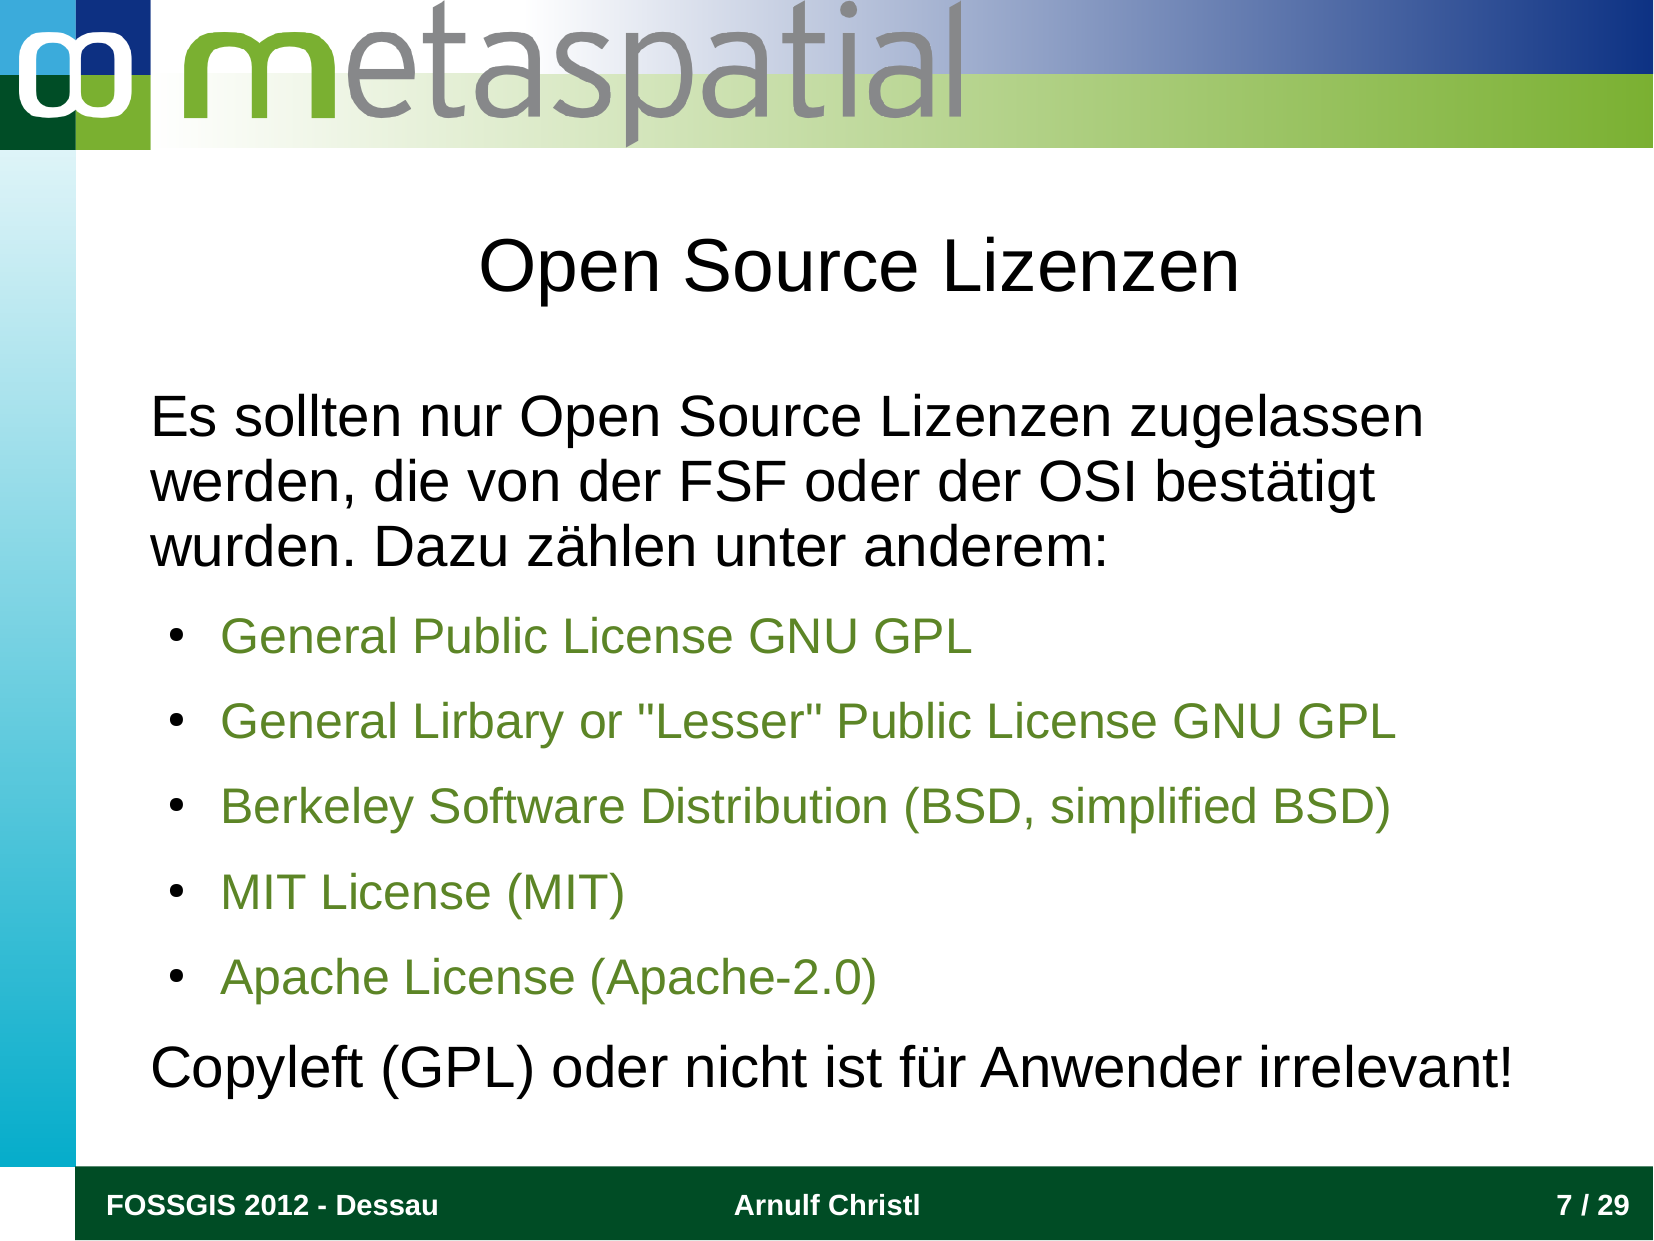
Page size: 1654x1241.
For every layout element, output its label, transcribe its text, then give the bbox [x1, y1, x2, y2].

picture [0, 0, 961, 150]
list Es sollten nur Open Source Lizenzen zugelassen werden, die von der FSF oder der OSI bestätigt wurden. Dazu zählen unter anderem: General Public License GNU GPL General Lirbary or "Lesser" Public License GNU GPL Berkeley Software Distribution (BSD, simplified BSD) MIT License (MIT) Apache License (Apache-2.0) Copyleft (GPL) oder nicht ist für Anwender irrelevant! [150, 383, 1571, 1126]
title Open Source Lizenzen [150, 161, 1571, 369]
